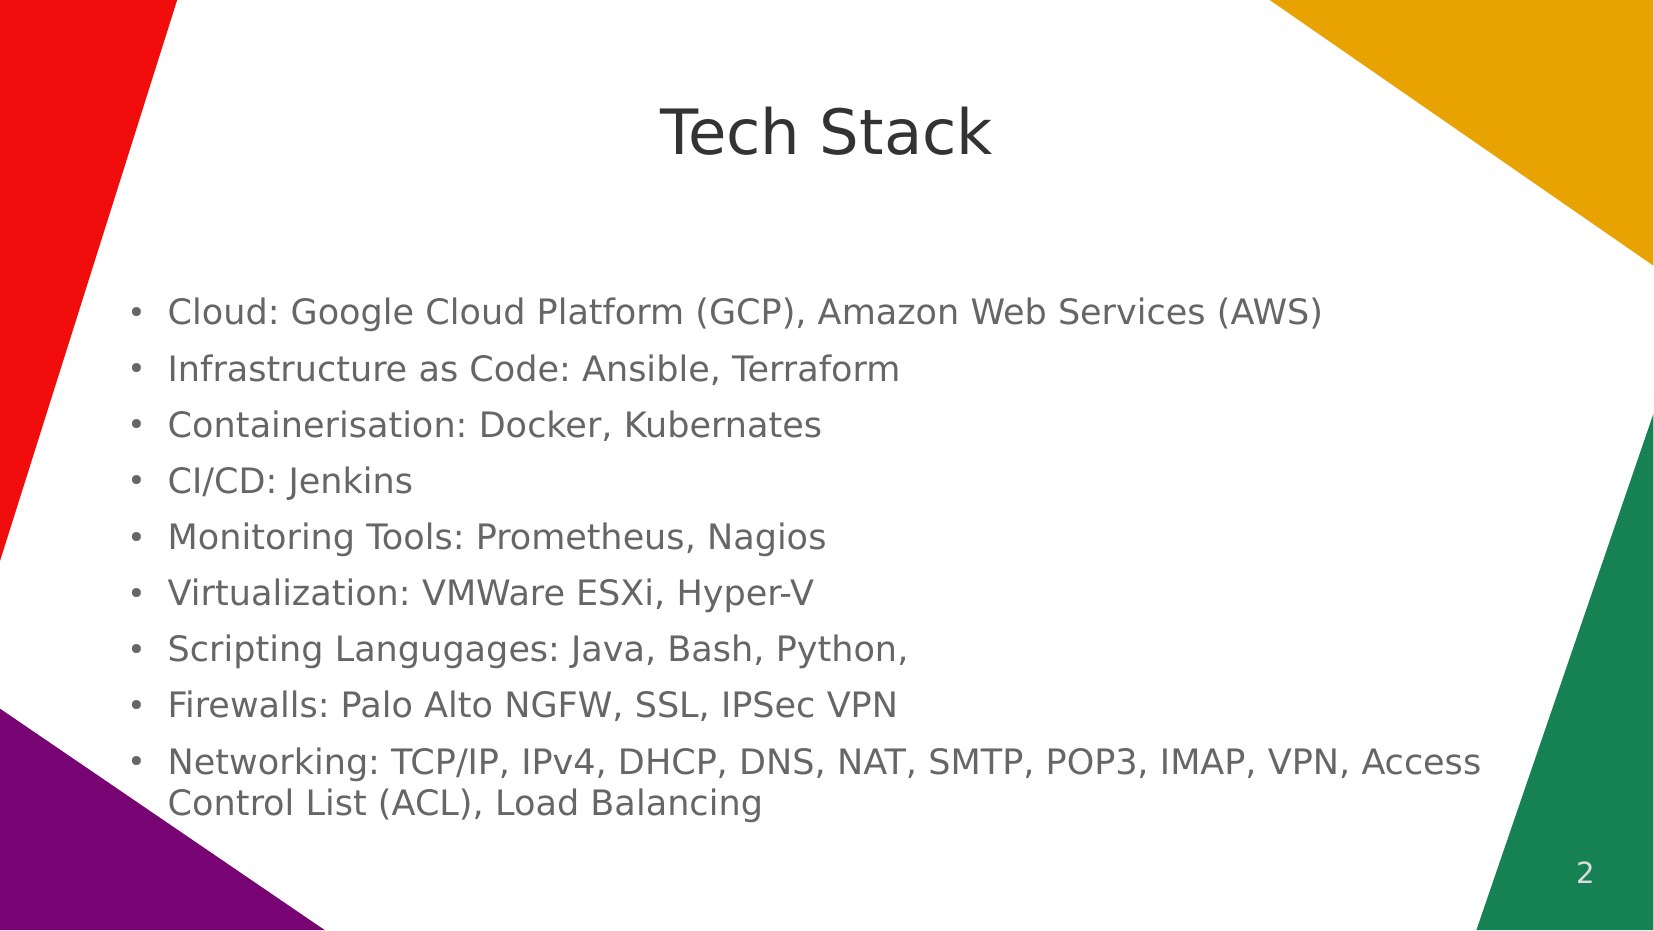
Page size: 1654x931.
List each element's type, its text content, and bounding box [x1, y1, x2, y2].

list Cloud: Google Cloud Platform (GCP), Amazon Web Services (AWS) Infrastructure as Code: Ansible, Terraform Containerisation: Docker, Kubernates CI/CD: Jenkins Monitoring Tools: Prometheus, Nagios Virtualization: VMWare ESXi, Hyper-V Scripting Langugages: Java, Bash, Python, Firewalls: Palo Alto NGFW, SSL, IPSec VPN Networking: TCP/IP, IPv4, DHCP, DNS, NAT, SMTP, POP3, IMAP, VPN, Access Control List (ACL), Load Balancing [118, 236, 1536, 827]
title Tech Stack [118, 59, 1536, 207]
